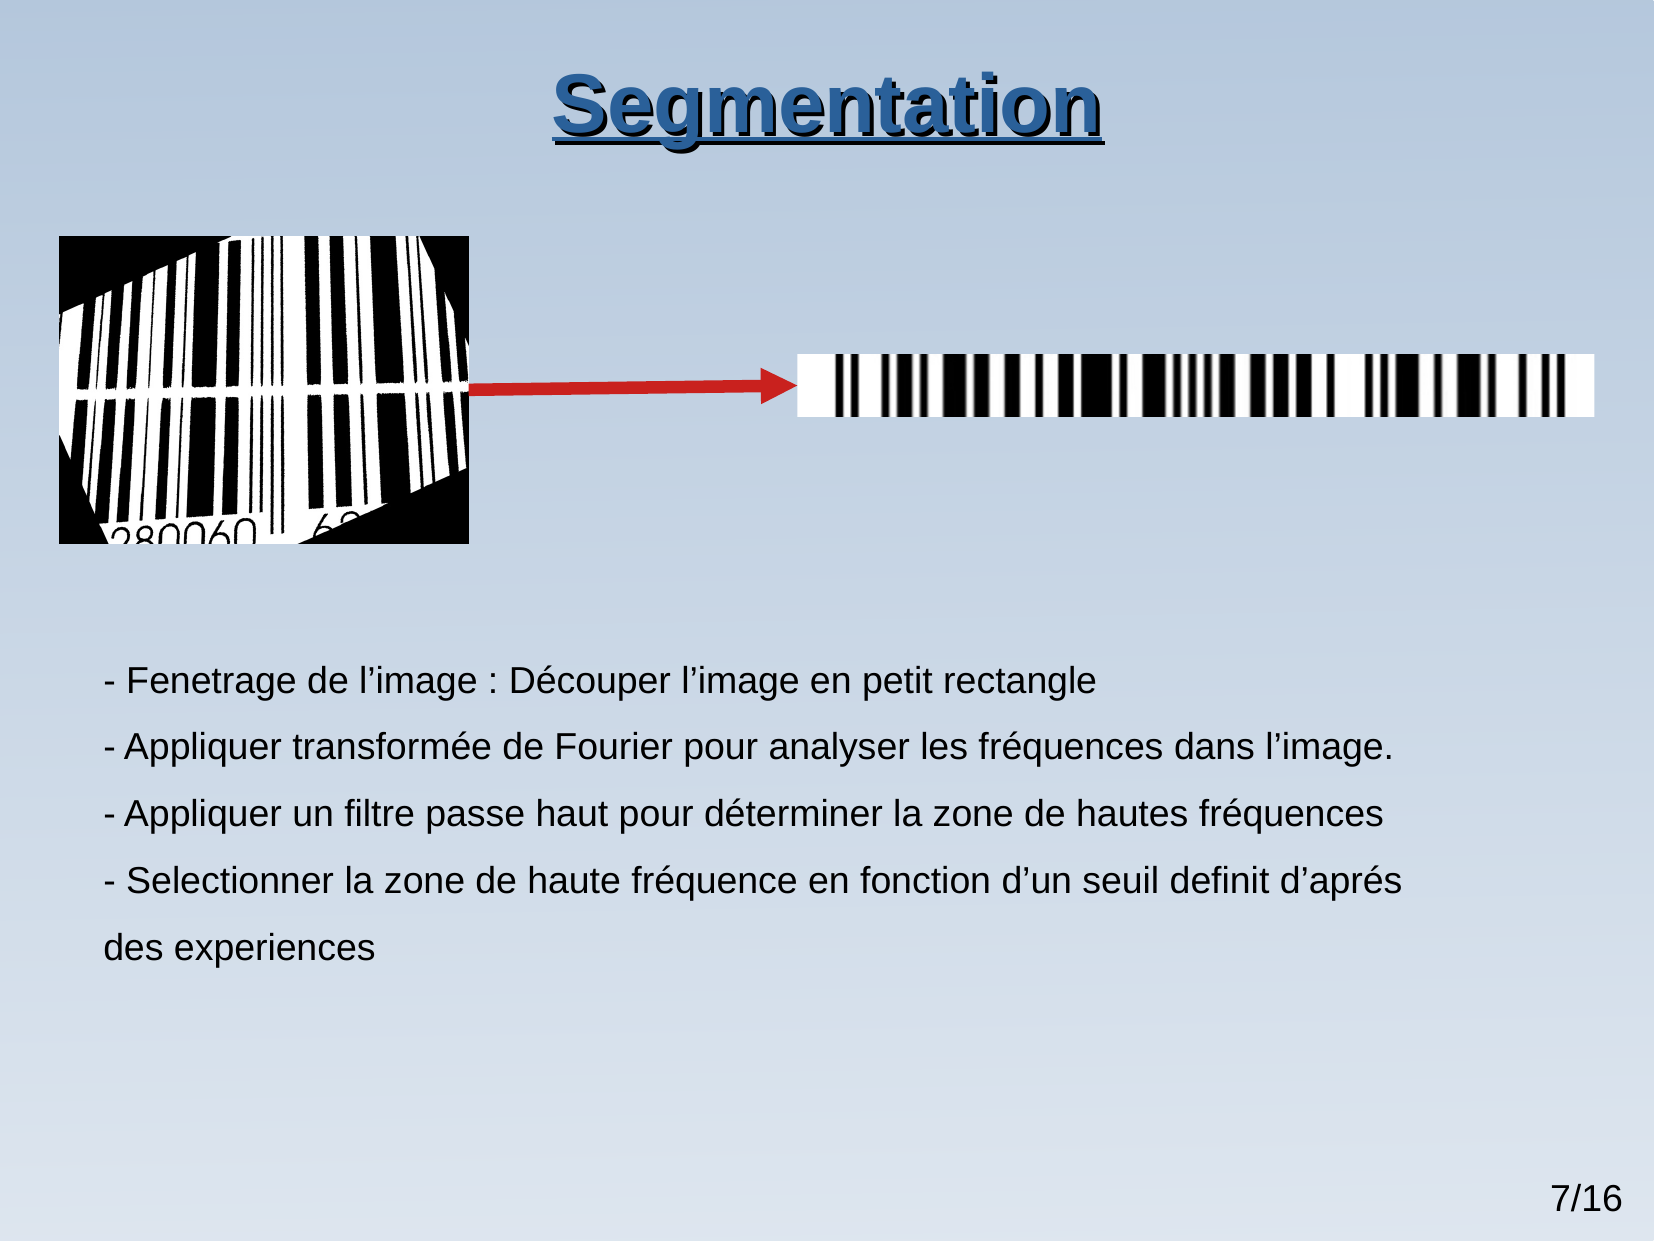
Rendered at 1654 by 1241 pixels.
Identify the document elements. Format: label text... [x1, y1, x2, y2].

picture [59, 236, 469, 544]
text_box - Fenetrage de l’image : Découper l’image en petit rectangle - Appliquer transformée de Fourier pour analyser les fréquences dans l’image. - Appliquer un filtre passe haut pour déterminer la zone de hautes fréquences - Selectionner la zone de haute fréquence en fonction d’un seuil definit d’aprés des experiences [88, 651, 1432, 976]
picture [797, 354, 1595, 417]
title Segmentation [82, 0, 1571, 207]
